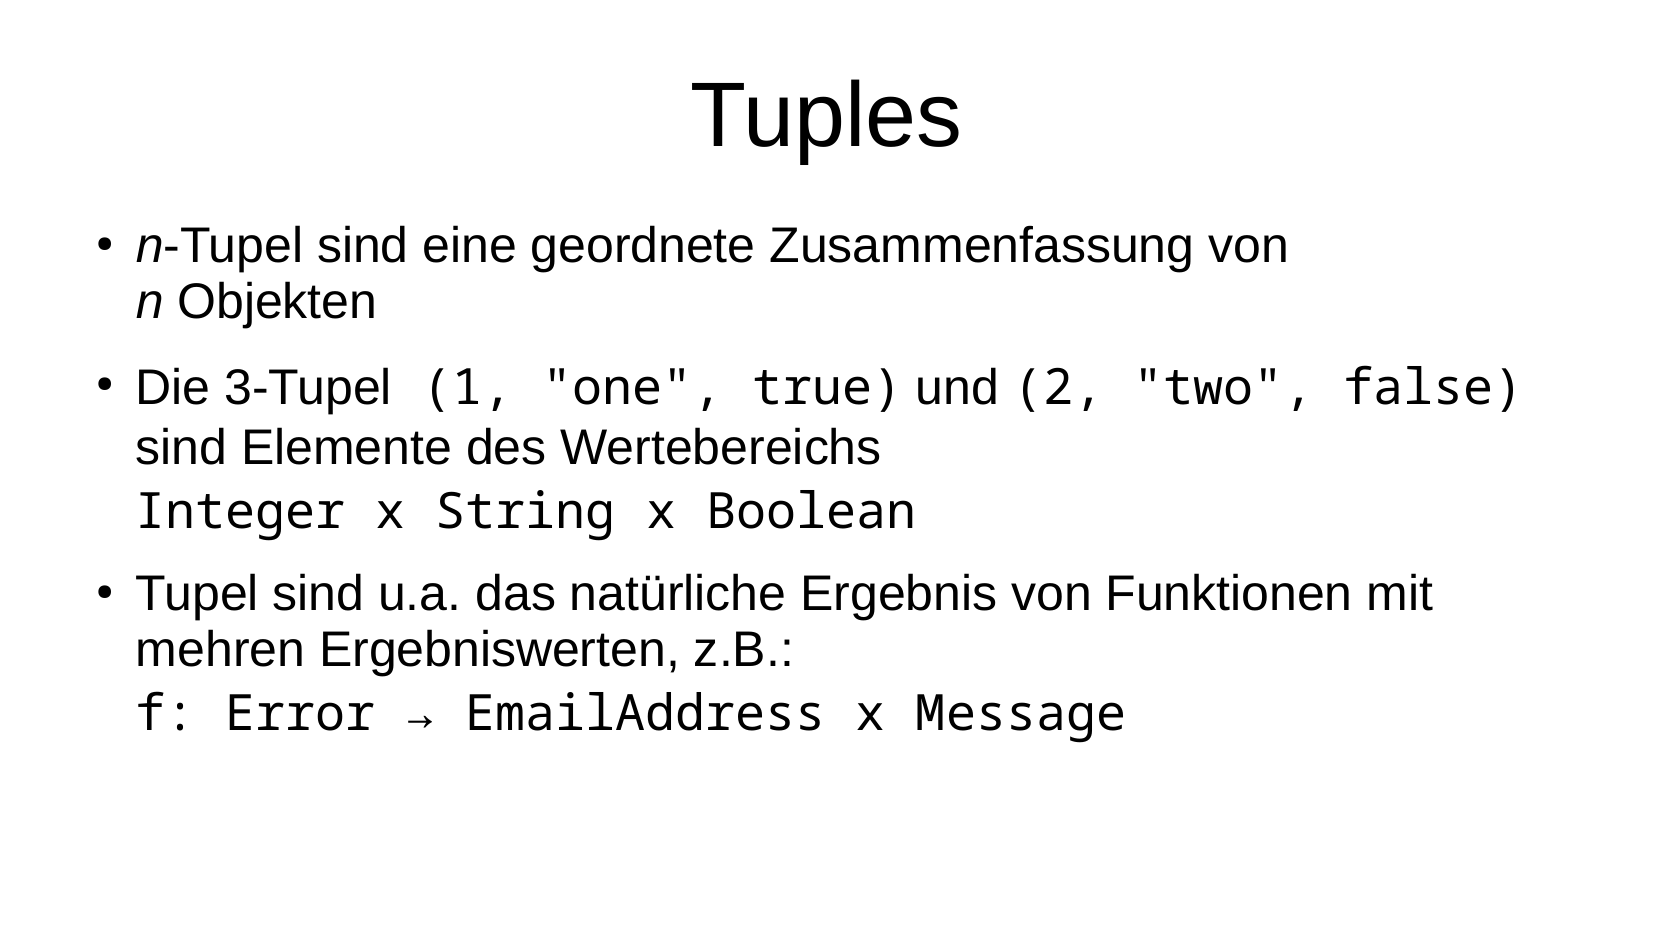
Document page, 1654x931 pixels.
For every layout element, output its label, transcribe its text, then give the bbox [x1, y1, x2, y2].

list n-Tupel sind eine geordnete Zusammenfassung von n Objekten Die 3-Tupel (1, "one", true) und (2, "two", false) sind Elemente des Wertebereichs Integer x String x Boolean Tupel sind u.a. das natürliche Ergebnis von Funktionen mit mehren Ergebniswerten, z.B.: f: Error → EmailAddress x Message [82, 217, 1571, 758]
title Tuples [82, 37, 1571, 193]
